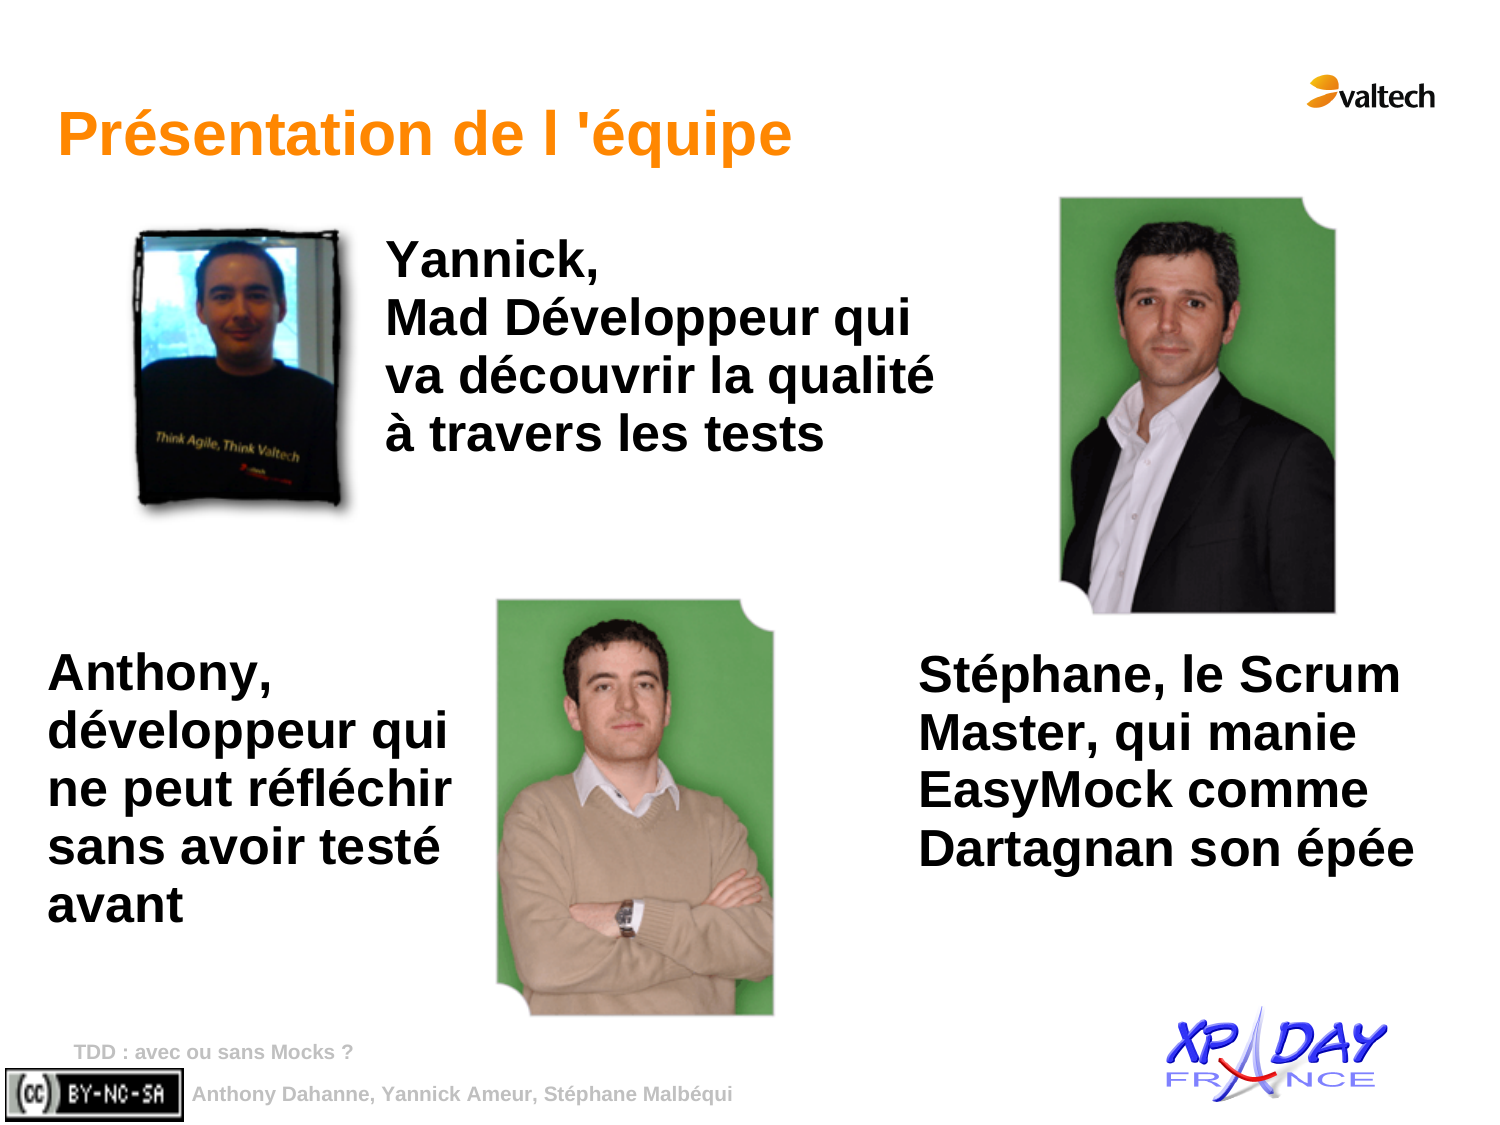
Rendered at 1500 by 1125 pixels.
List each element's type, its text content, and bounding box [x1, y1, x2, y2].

picture [1163, 1003, 1388, 1102]
picture [5, 1068, 184, 1122]
list Yannick, Mad Développeur qui va découvrir la qualité à travers les tests [312, 230, 945, 499]
title Présentation de l 'équipe [56, 49, 1293, 219]
picture [1305, 73, 1436, 109]
list Stéphane, le Scrum Master, qui manie EasyMock comme Dartagnan son épée [845, 645, 1436, 934]
list Anthony, développeur qui ne peut réfléchir sans avoir testé avant [0, 643, 494, 979]
picture [494, 596, 777, 1019]
picture [118, 215, 372, 532]
picture [1057, 194, 1339, 617]
